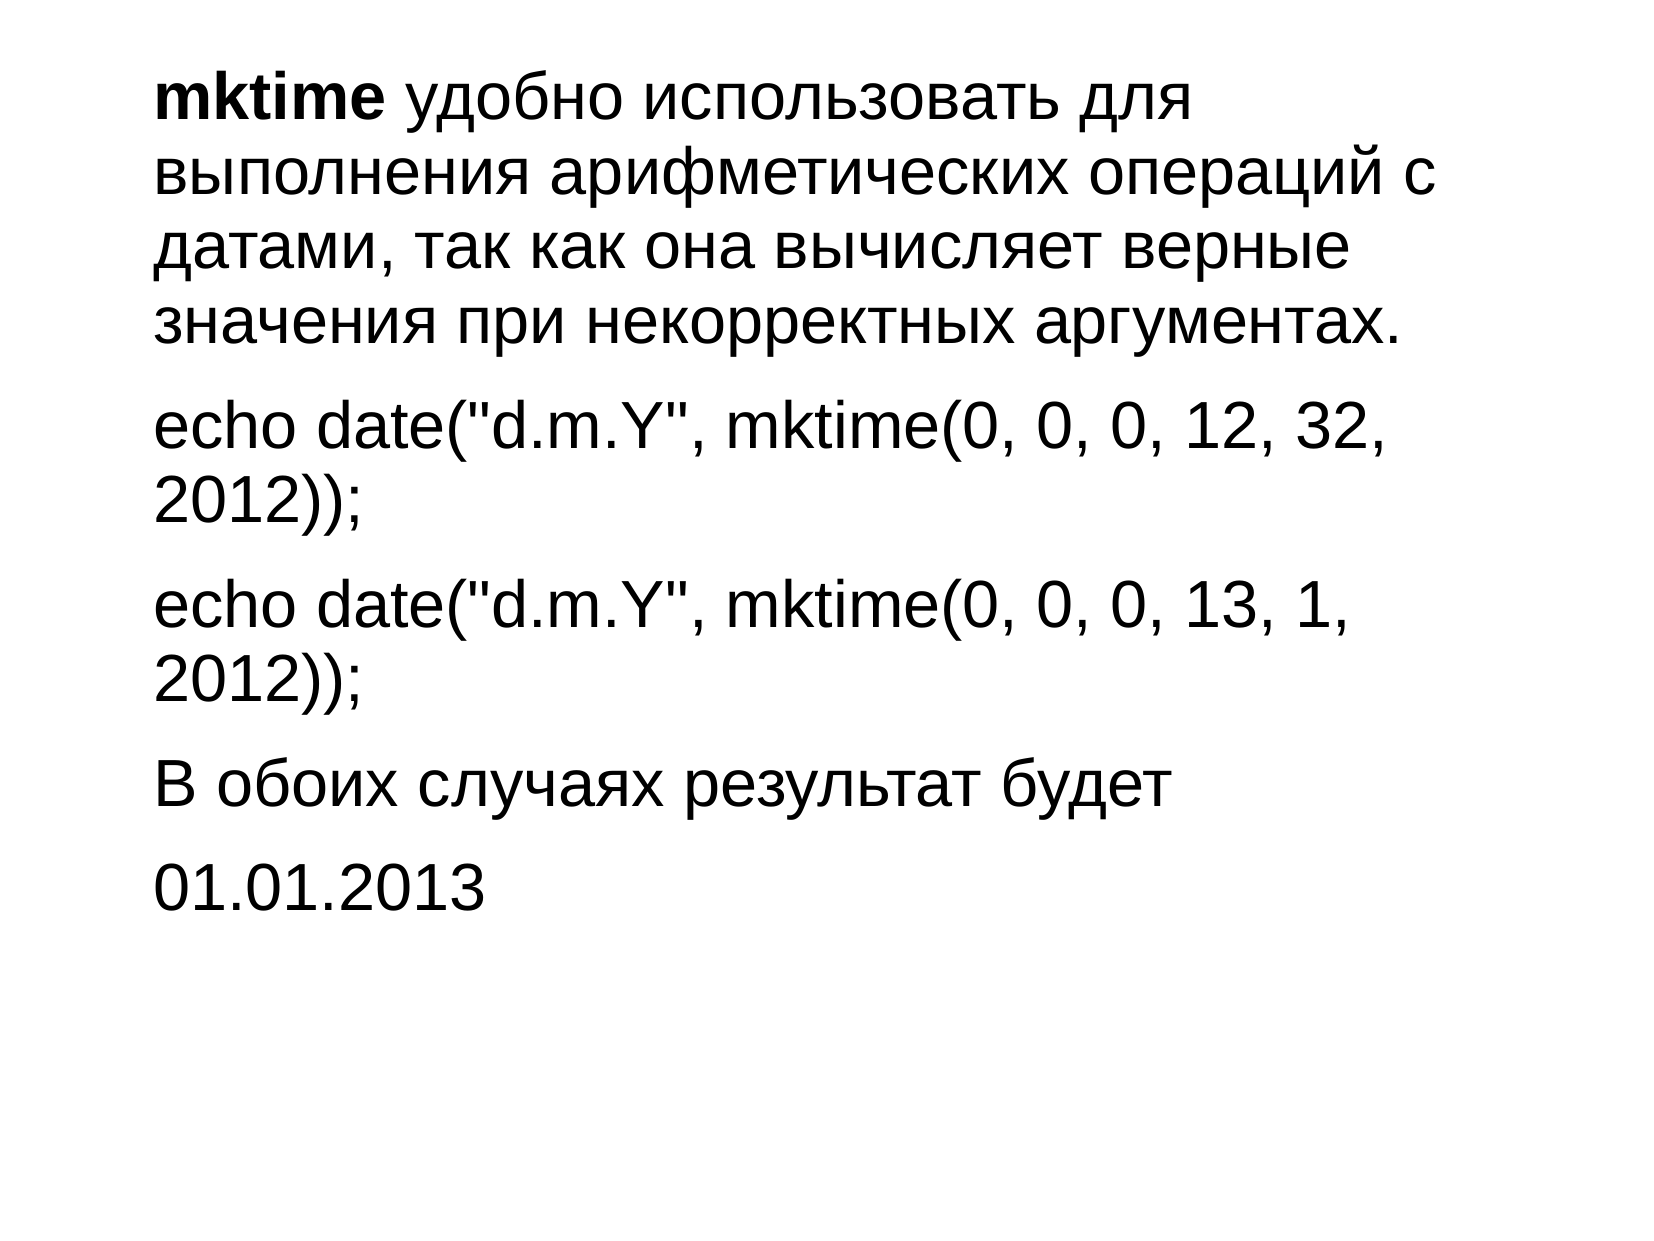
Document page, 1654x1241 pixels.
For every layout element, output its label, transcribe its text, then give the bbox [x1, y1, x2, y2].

list mktime удобно использовать для выполнения арифметических операций с датами, так как она вычисляет верные значения при некорректных аргументах. echo date("d.m.Y", mktime(0, 0, 0, 12, 32, 2012)); echo date("d.m.Y", mktime(0, 0, 0, 13, 1, 2012)); В обоих случаях результат будет 01.01.2013 [82, 59, 1571, 1109]
